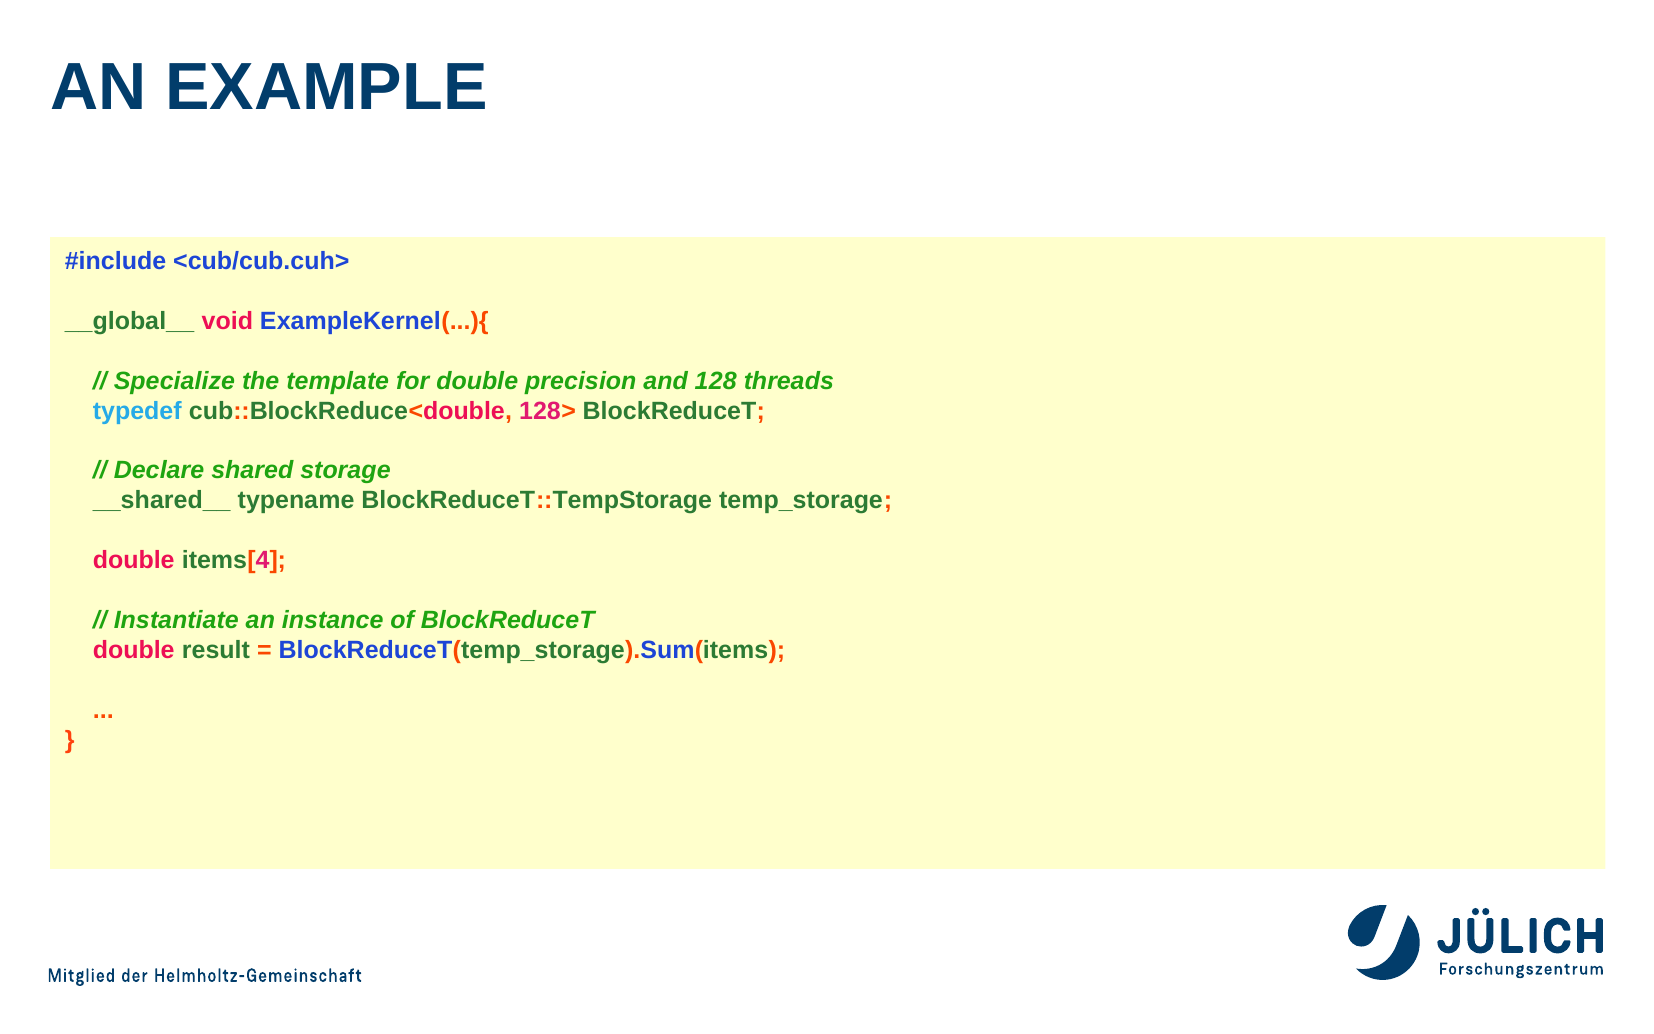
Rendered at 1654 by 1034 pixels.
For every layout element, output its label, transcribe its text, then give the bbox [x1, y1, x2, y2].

text_box #include <cub/cub.cuh> __global__ void ExampleKernel(...){ // Specialize the template for double precision and 128 threads typedef cub::BlockReduce<double, 128> BlockReduceT; // Declare shared storage __shared__ typename BlockReduceT::TempStorage temp_storage; double items[4]; // Instantiate an instance of BlockReduceT double result = BlockReduceT(temp_storage).Sum(items); ... } [50, 237, 1606, 869]
title An Example [50, 48, 1604, 219]
